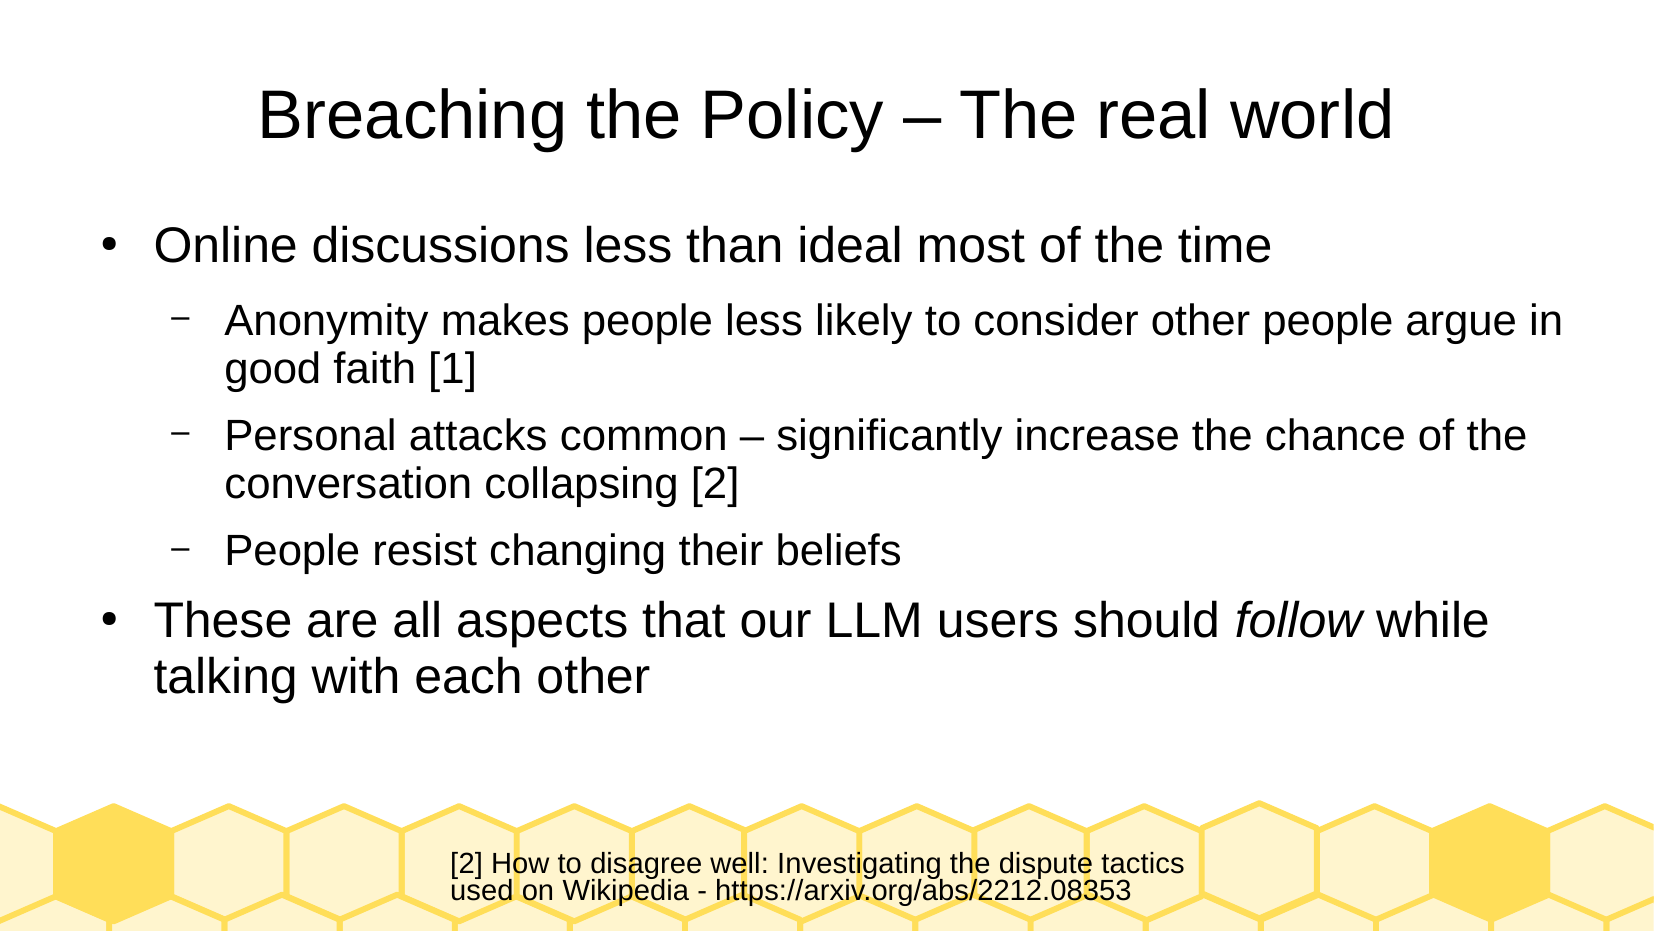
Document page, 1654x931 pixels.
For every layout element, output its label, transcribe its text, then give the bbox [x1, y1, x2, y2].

title Breaching the Policy – The real world [82, 37, 1571, 193]
list Online discussions less than ideal most of the time Anonymity makes people less likely to consider other people argue in good faith [1] Personal attacks common – significantly increase the chance of the conversation collapsing [2] People resist changing their beliefs These are all aspects that our LLM users should follow while talking with each other [82, 217, 1571, 758]
